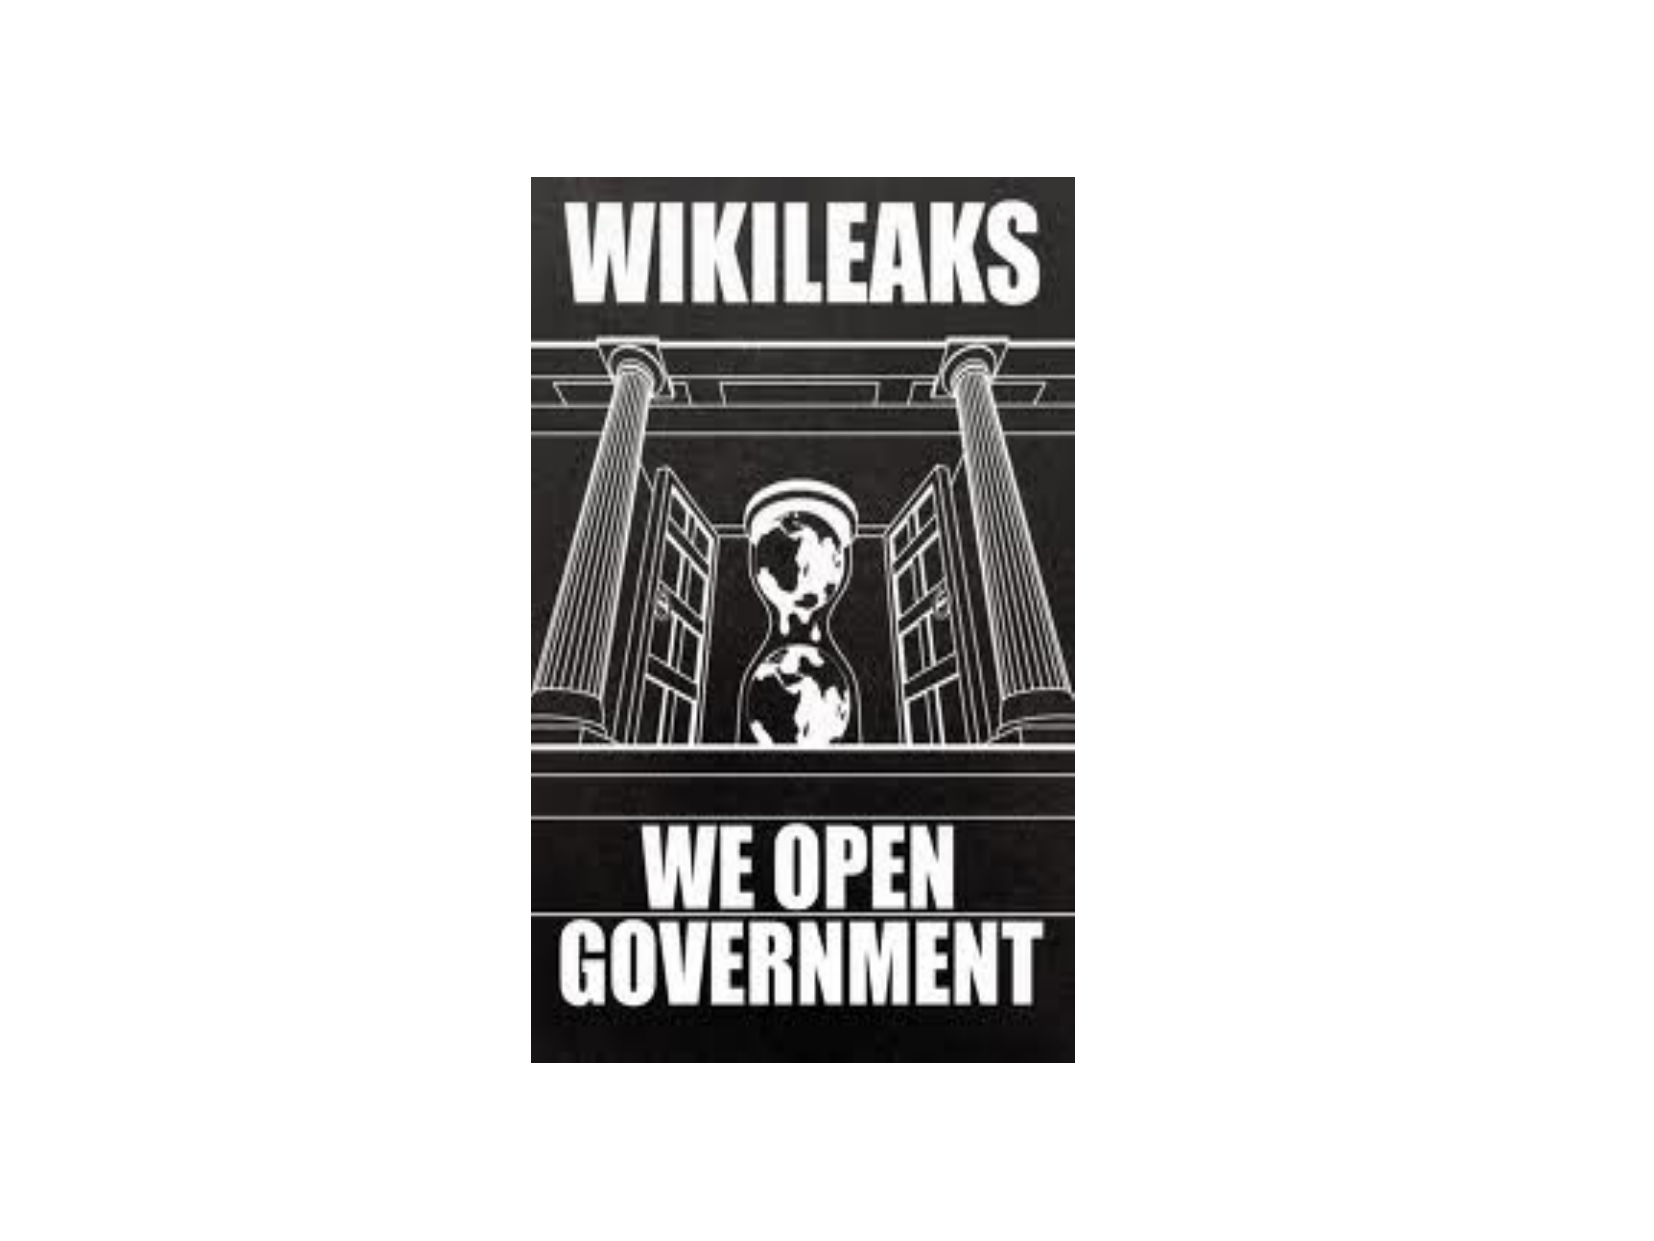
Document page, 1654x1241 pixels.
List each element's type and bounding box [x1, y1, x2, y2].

picture [531, 177, 1075, 1063]
